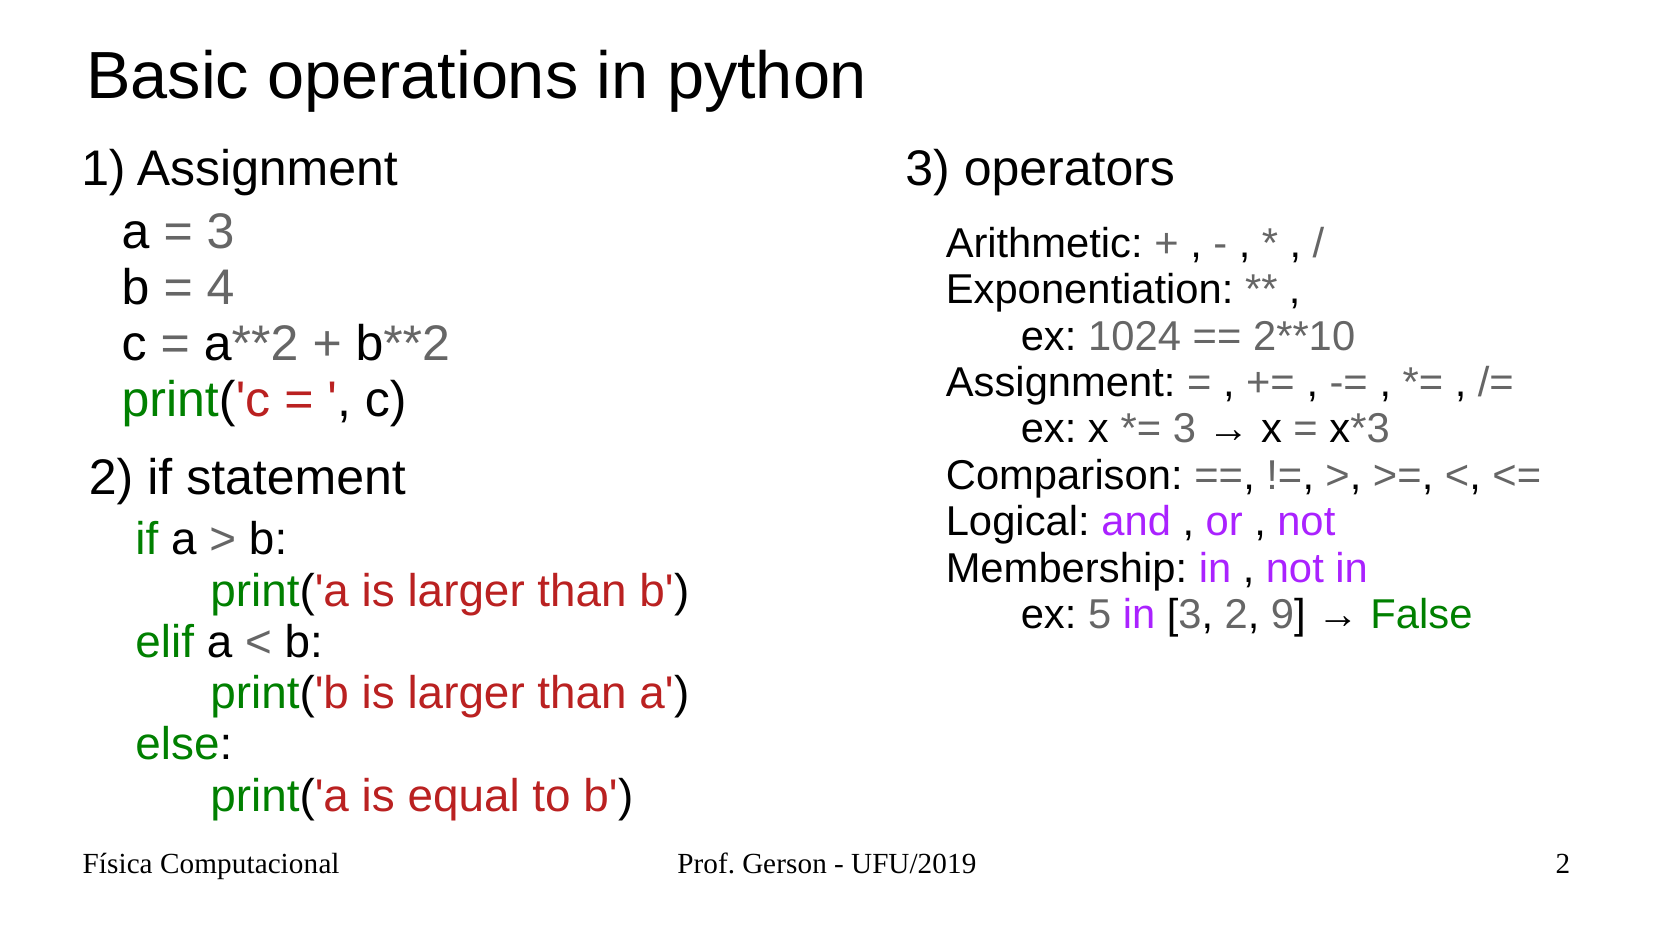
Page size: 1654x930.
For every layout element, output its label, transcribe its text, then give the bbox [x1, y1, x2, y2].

text_box if a > b: print('a is larger than b') elif a < b: print('b is larger than a') else: print('a is equal to b') [120, 505, 751, 829]
text_box Basic operations in python [71, 31, 1121, 121]
text_box a = 3 b = 4 c = a**2 + b**2 print('c = ', c) [106, 196, 571, 442]
text_box 3) operators [890, 132, 1355, 208]
text_box 1) Assignment [66, 132, 481, 204]
text_box Arithmetic: + , - , * , / Exponentiation: ** , ex: 1024 == 2**10 Assignment: = , += , -= , *= , /= ex: x *= 3 → x = x*3 Comparison: ==, !=, >, >=, <, <= Logical: and , or , not Membership: in , not in ex: 5 in [3, 2, 9] → False [931, 211, 1574, 696]
text_box 2) if statement [74, 442, 604, 518]
